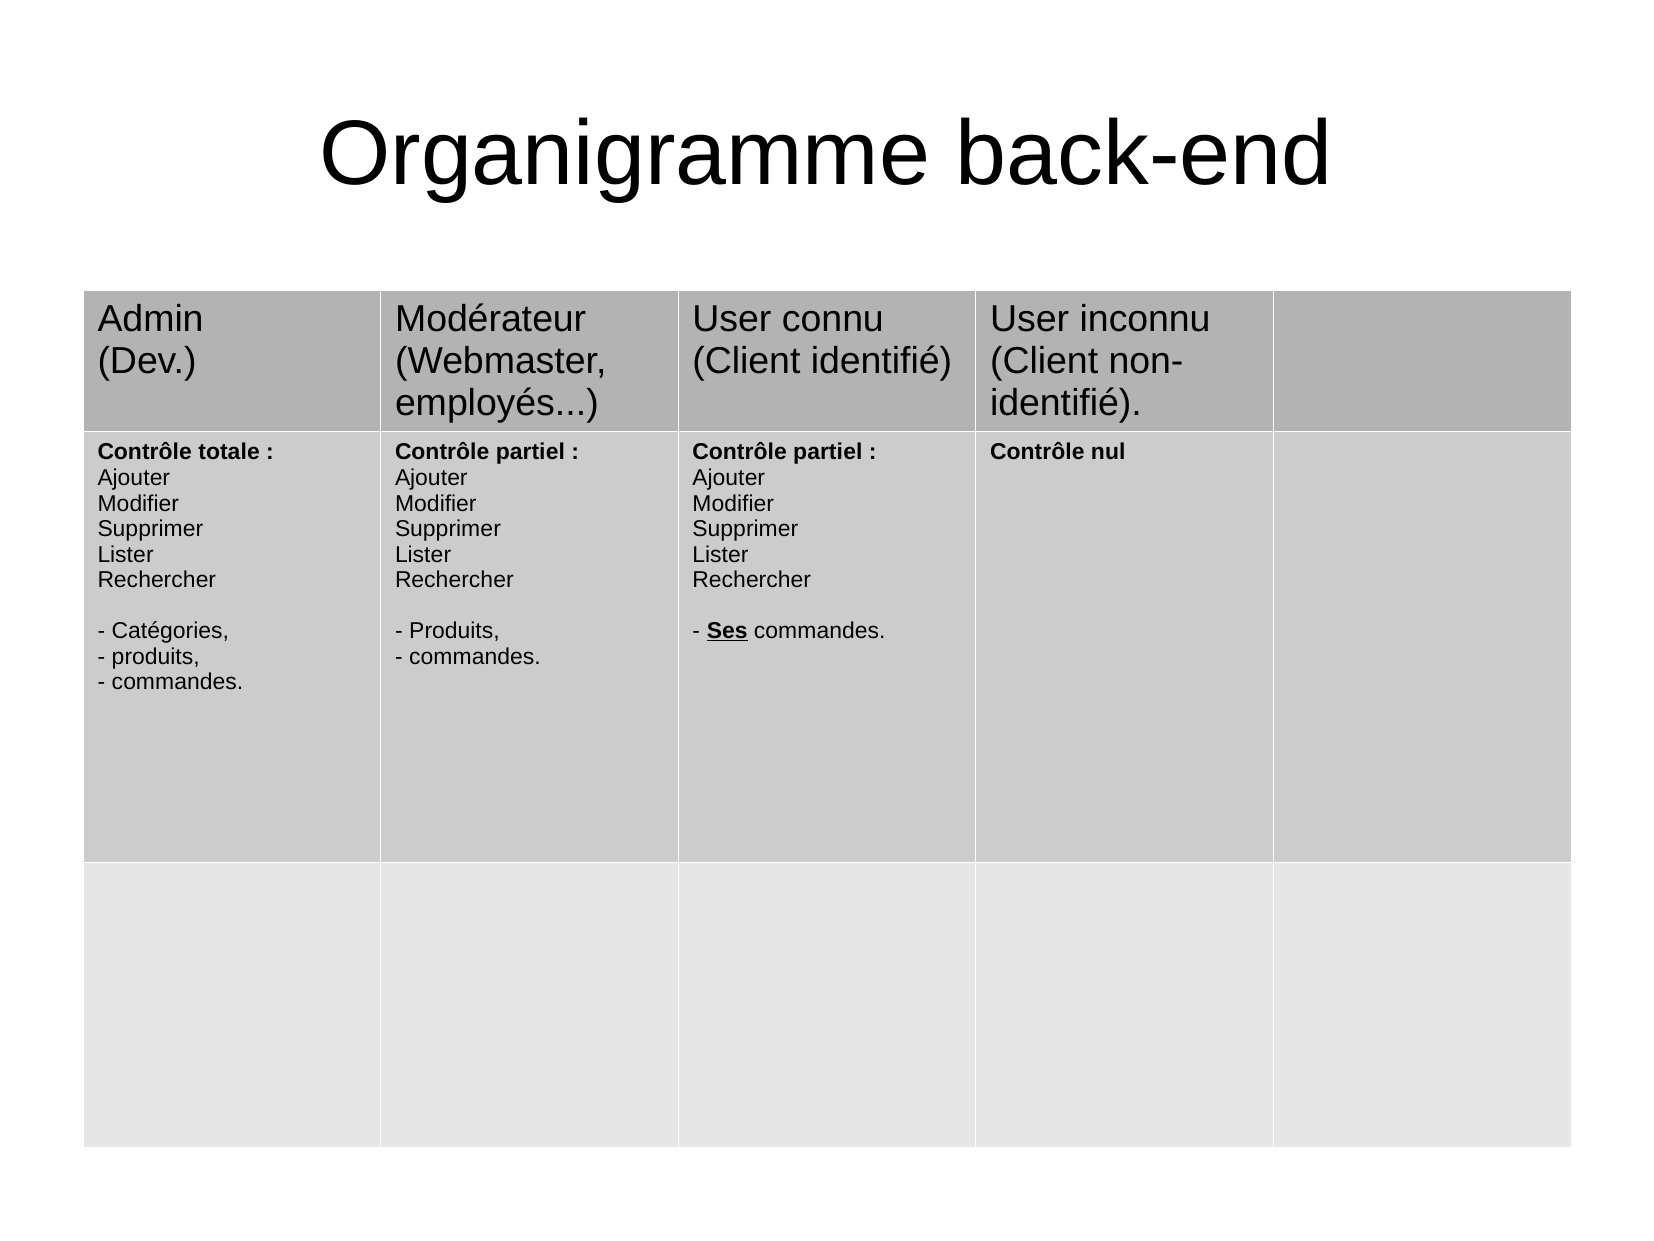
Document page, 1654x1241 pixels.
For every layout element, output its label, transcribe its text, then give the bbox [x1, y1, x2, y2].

table_cell [381, 863, 678, 1147]
table_cell [1274, 863, 1571, 1147]
table_cell [84, 863, 380, 1147]
table_cell Contrôle partiel : Ajouter Modifier Supprimer Lister Rechercher - Ses commandes. [679, 432, 975, 862]
table_cell Contrôle nul [976, 432, 1273, 862]
table_header [1274, 291, 1571, 431]
table_cell [976, 863, 1273, 1147]
table_cell [1274, 432, 1571, 862]
table_cell Contrôle totale : Ajouter Modifier Supprimer Lister Rechercher - Catégories, - produits, - commandes. [84, 432, 380, 862]
table_header User inconnu (Client non-identifié). [976, 291, 1273, 431]
table_cell [679, 863, 975, 1147]
table_header Admin (Dev.) [84, 291, 380, 431]
table_header User connu (Client identifié) [679, 291, 975, 431]
title Organigramme back-end [82, 49, 1571, 257]
table_header Modérateur (Webmaster, employés...) [381, 291, 678, 431]
table_cell Contrôle partiel : Ajouter Modifier Supprimer Lister Rechercher - Produits, - commandes. [381, 432, 678, 862]
